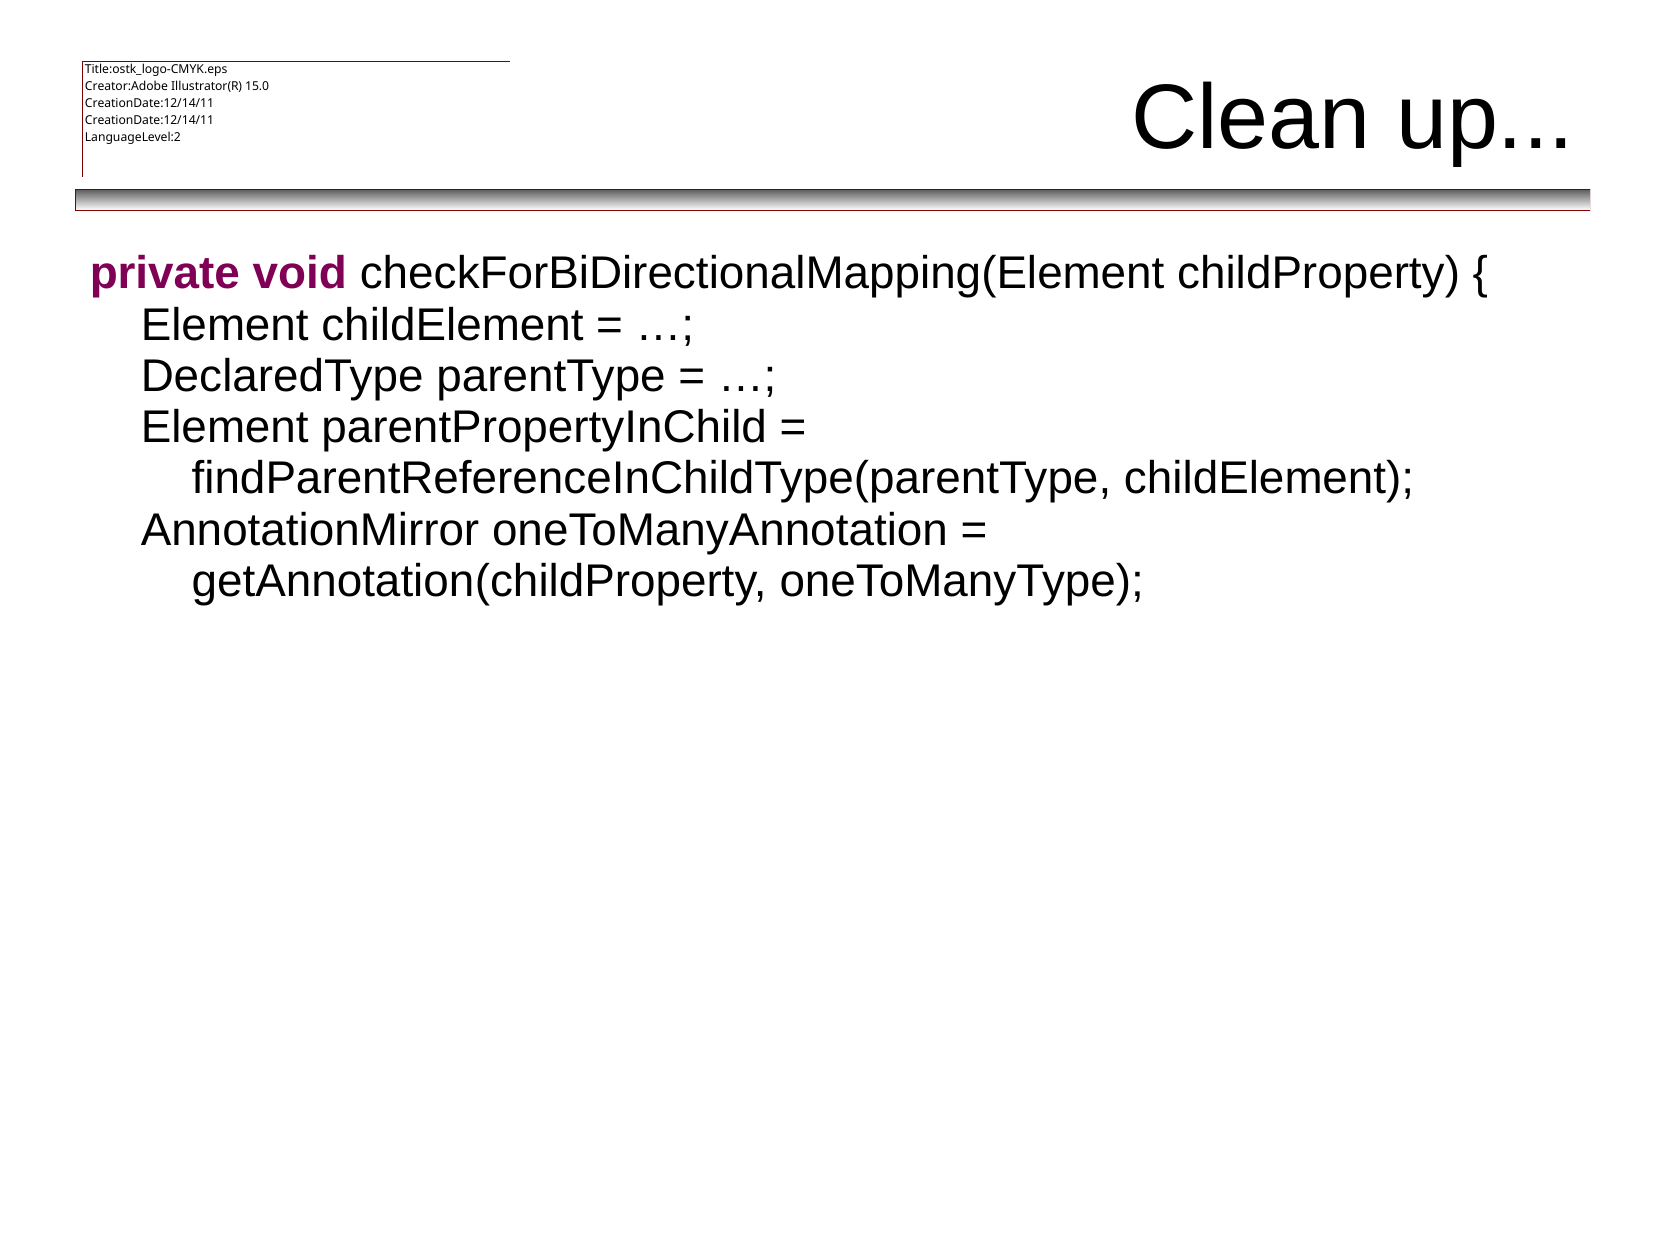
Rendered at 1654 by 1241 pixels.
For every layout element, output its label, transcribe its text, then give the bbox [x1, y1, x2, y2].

text_box private void checkForBiDirectionalMapping(Element childProperty) { Element childElement = …; DeclaredType parentType = …; Element parentPropertyInChild = findParentReferenceInChildType(parentType, childElement); AnnotationMirror oneToManyAnnotation = getAnnotation(childProperty, oneToManyType); [75, 240, 1591, 614]
title Clean up... [529, 65, 1576, 169]
